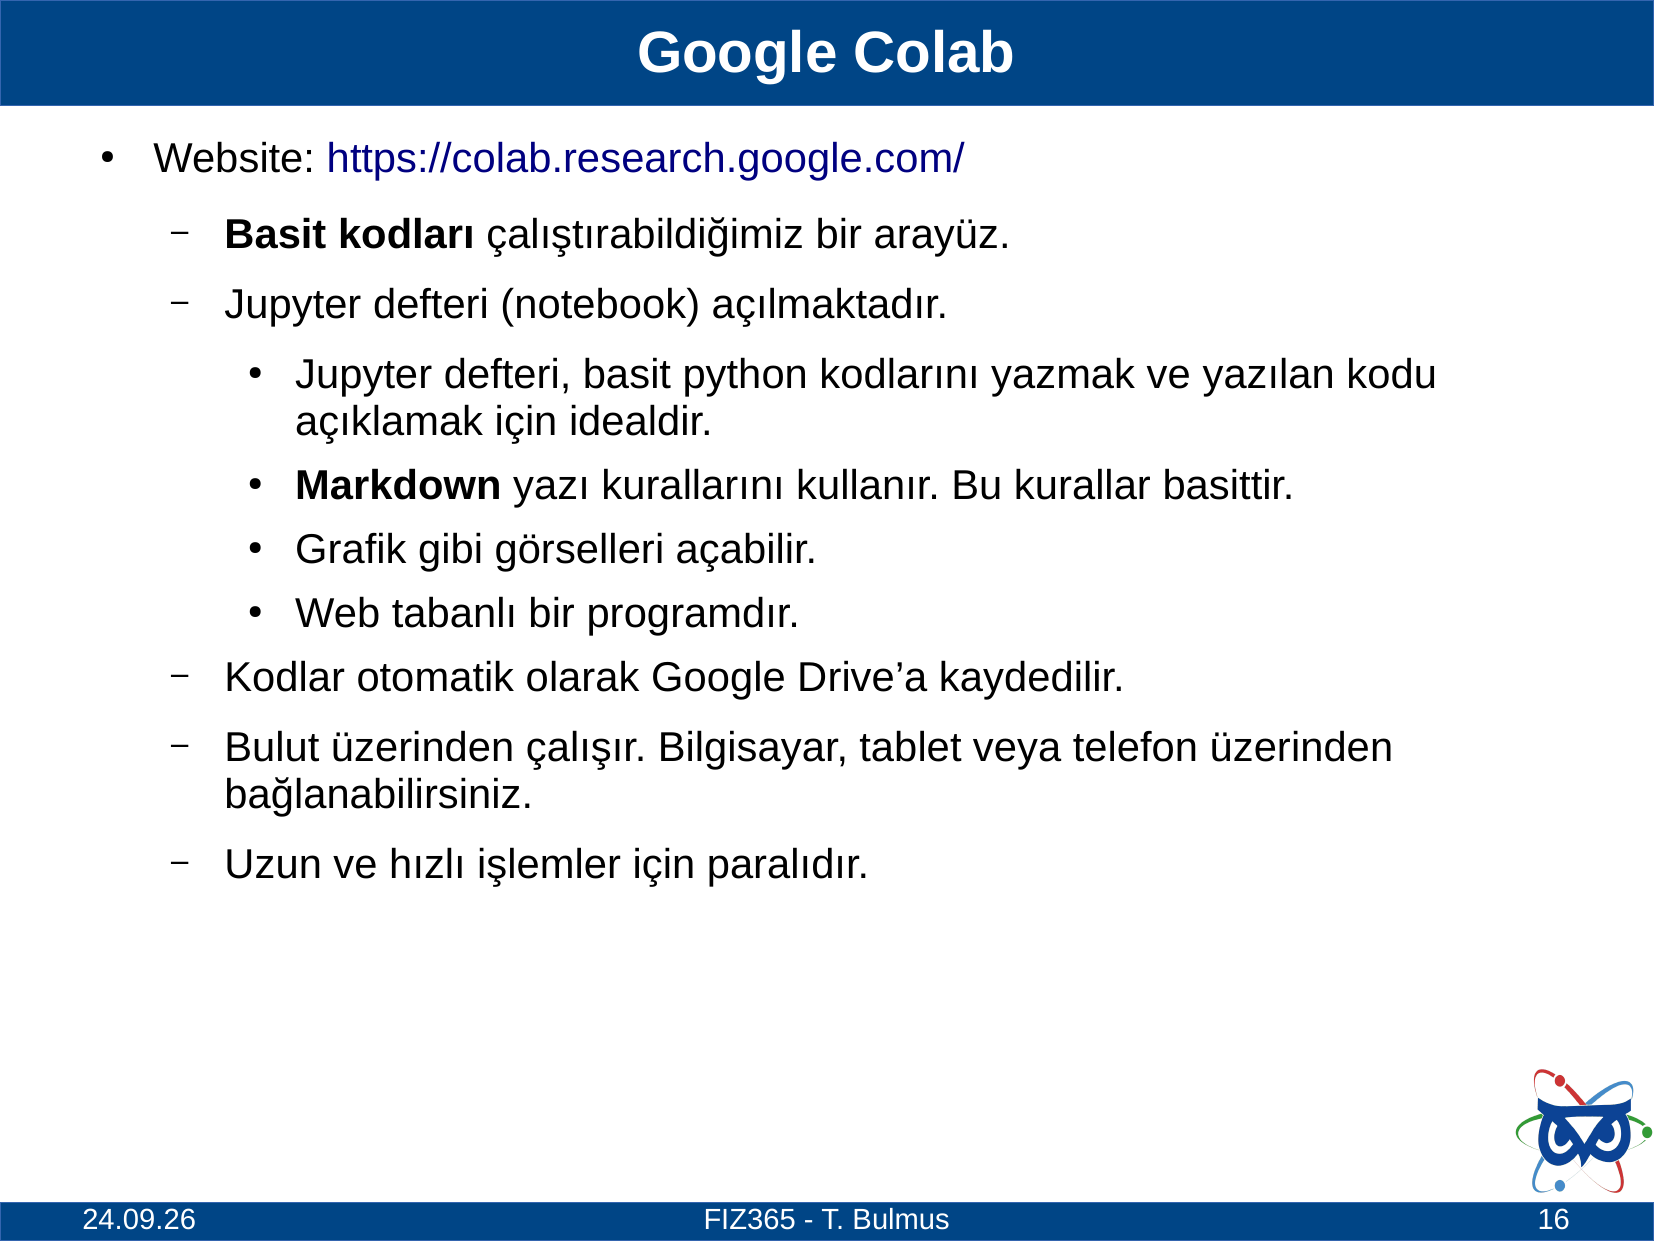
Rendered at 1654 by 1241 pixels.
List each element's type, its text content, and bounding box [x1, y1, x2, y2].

title Google Colab [0, 0, 1653, 106]
list Website: https://colab.research.google.com/ Basit kodları çalıştırabildiğimiz bir arayüz. Jupyter defteri (notebook) açılmaktadır. Jupyter defteri, basit python kodlarını yazmak ve yazılan kodu açıklamak için idealdir. Markdown yazı kurallarını kullanır. Bu kurallar basittir. Grafik gibi görselleri açabilir. Web tabanlı bir programdır. Kodlar otomatik olarak Google Drive’a kaydedilir. Bulut üzerinden çalışır. Bilgisayar, tablet veya telefon üzerinden bağlanabilirsiniz. Uzun ve hızlı işlemler için paralıdır. [82, 134, 1571, 1021]
picture [1514, 1061, 1653, 1201]
